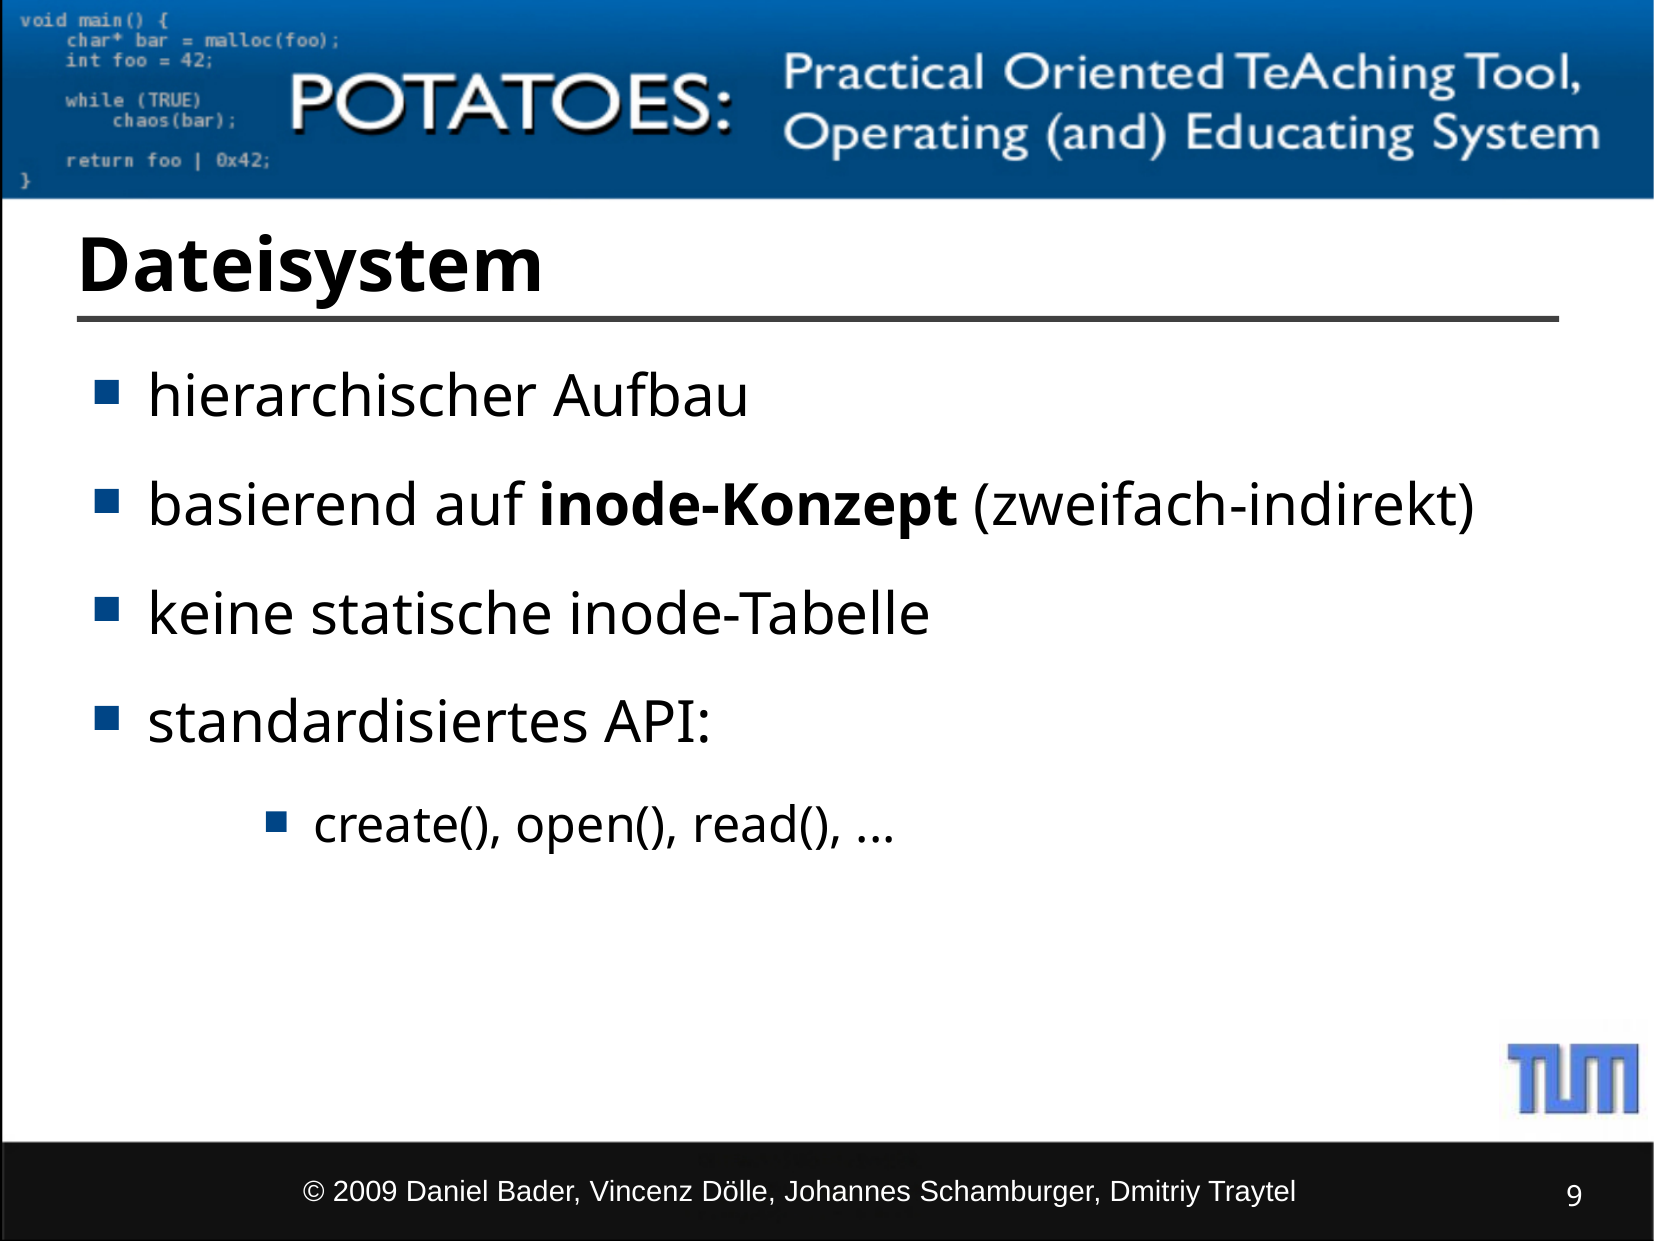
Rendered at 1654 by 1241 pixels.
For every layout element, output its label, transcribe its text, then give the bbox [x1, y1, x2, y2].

list hierarchischer Aufbau basierend auf inode-Konzept (zweifach-indirekt) keine statische inode-Tabelle standardisiertes API: create(), open(), read(), ... [76, 354, 1565, 1149]
picture [0, 0, 1654, 1241]
title Dateisystem [76, 219, 1565, 307]
